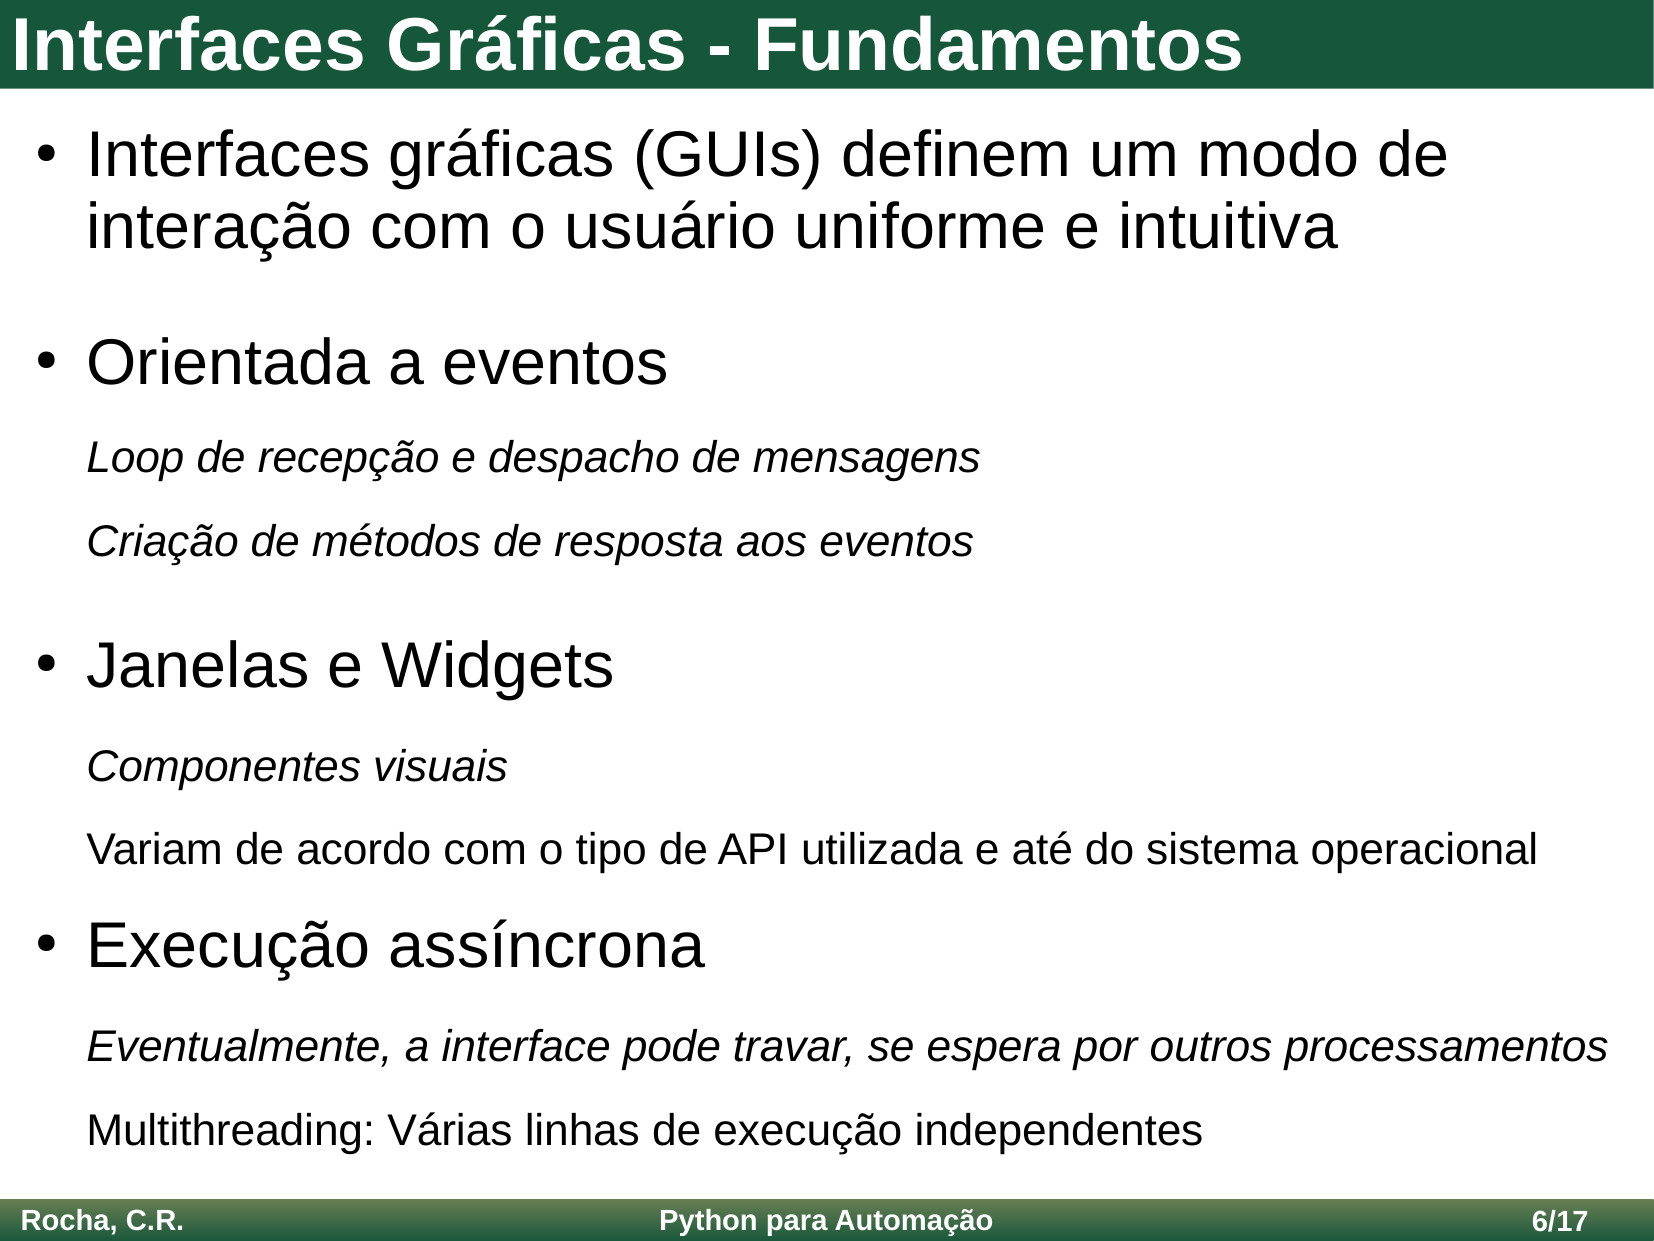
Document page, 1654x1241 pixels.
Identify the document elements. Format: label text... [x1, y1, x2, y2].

title Interfaces Gráficas - Fundamentos [11, 0, 1625, 89]
list Interfaces gráficas (GUIs) definem um modo de interação com o usuário uniforme e intuitiva Orientada a eventos Loop de recepção e despacho de mensagens Criação de métodos de resposta aos eventos Janelas e Widgets Componentes visuais Variam de acordo com o tipo de API utilizada e até do sistema operacional Execução assíncrona Eventualmente, a interface pode travar, se espera por outros processamentos Multithreading: Várias linhas de execução independentes [17, 118, 1625, 1182]
